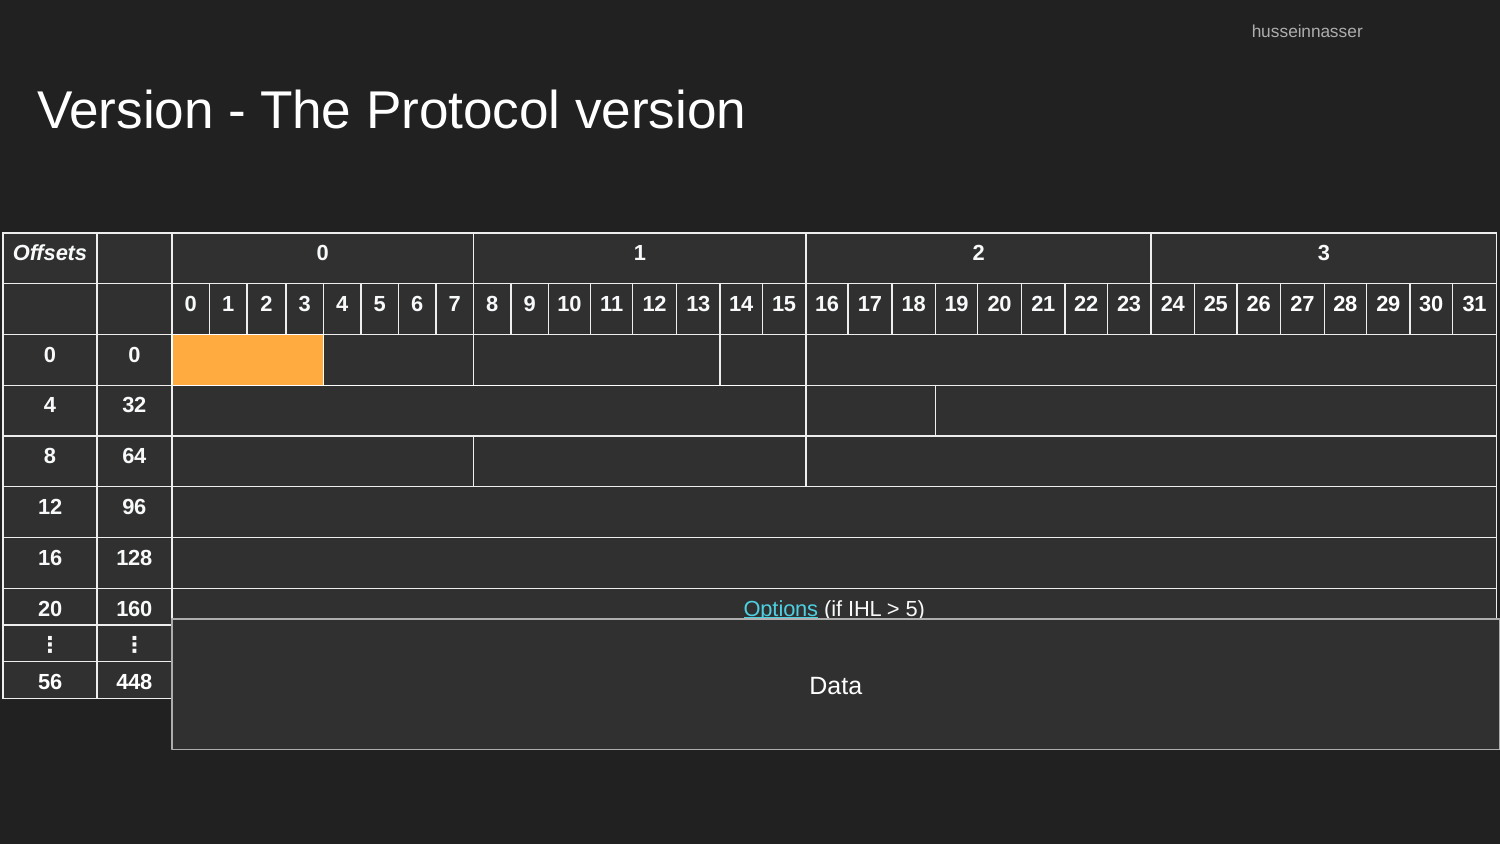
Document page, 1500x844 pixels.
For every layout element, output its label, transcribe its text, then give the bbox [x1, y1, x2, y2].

table_cell Options (if IHL > 5) [173, 589, 1496, 619]
table_cell [936, 386, 1496, 435]
table_header 1 [474, 234, 805, 283]
table_cell 11 [591, 284, 632, 334]
table_cell 31 [1453, 284, 1496, 334]
title Version - The Protocol version [22, 60, 1420, 155]
table_cell [173, 487, 1496, 537]
table_header Offsets [4, 234, 96, 283]
table_cell 27 [1281, 284, 1324, 334]
table_cell 1 [210, 284, 246, 334]
table_cell 12 [633, 284, 676, 334]
table_cell 22 [1066, 284, 1107, 334]
table_header 2 [807, 234, 1150, 283]
table_cell 32 [98, 386, 171, 435]
table_cell [173, 437, 473, 486]
table_cell [807, 335, 1496, 385]
table_header 0 [173, 234, 473, 283]
table_cell 160 [98, 589, 171, 624]
subtitle husseinnasser [1236, 11, 1492, 53]
table_cell 20 [978, 284, 1021, 334]
table_cell [324, 335, 473, 385]
table_cell ⋮ [98, 626, 171, 661]
table_cell 24 [1152, 284, 1194, 334]
table_cell 96 [98, 487, 171, 537]
table_cell 448 [98, 662, 171, 698]
table_cell 0 [98, 335, 171, 385]
table_cell [721, 335, 805, 385]
table_cell 8 [474, 284, 510, 334]
table_cell 12 [4, 487, 96, 537]
table_cell 28 [1325, 284, 1366, 334]
table_cell 20 [4, 589, 96, 624]
table_cell 4 [324, 284, 360, 334]
table_cell 15 [763, 284, 805, 334]
table_cell 0 [4, 335, 96, 385]
table_cell [807, 437, 1496, 486]
table_cell [173, 538, 1496, 588]
table_cell 7 [437, 284, 473, 334]
table_cell 18 [893, 284, 935, 334]
table_header [98, 234, 171, 283]
table_cell 2 [248, 284, 285, 334]
table_cell 16 [807, 284, 847, 334]
table_cell 128 [98, 538, 171, 588]
table_cell 6 [399, 284, 435, 334]
table_cell 26 [1238, 284, 1280, 334]
table_cell 3 [287, 284, 323, 334]
table_cell [173, 386, 805, 435]
table_cell [474, 335, 719, 385]
table_cell 13 [677, 284, 719, 334]
table_cell [98, 284, 171, 334]
table_cell 56 [4, 662, 96, 698]
table_cell [173, 335, 323, 385]
table_cell 5 [362, 284, 398, 334]
table_cell 30 [1411, 284, 1452, 334]
table_cell 4 [4, 386, 96, 435]
table_cell 8 [4, 437, 96, 486]
table_header 3 [1152, 234, 1496, 283]
table_cell 0 [173, 284, 209, 334]
table_cell 9 [512, 284, 548, 334]
table_cell 16 [4, 538, 96, 588]
table_cell ⋮ [4, 626, 96, 661]
table_cell 14 [721, 284, 762, 334]
table_cell 10 [549, 284, 590, 334]
text_box Data [171, 619, 1500, 750]
table_cell 23 [1108, 284, 1150, 334]
table_cell [474, 437, 805, 486]
table_cell [807, 386, 935, 435]
table_cell 64 [98, 437, 171, 486]
table_cell 17 [849, 284, 891, 334]
table_cell 21 [1022, 284, 1064, 334]
table_cell 29 [1367, 284, 1409, 334]
table_cell 25 [1195, 284, 1236, 334]
table_cell [4, 284, 96, 334]
table_cell 19 [936, 284, 977, 334]
